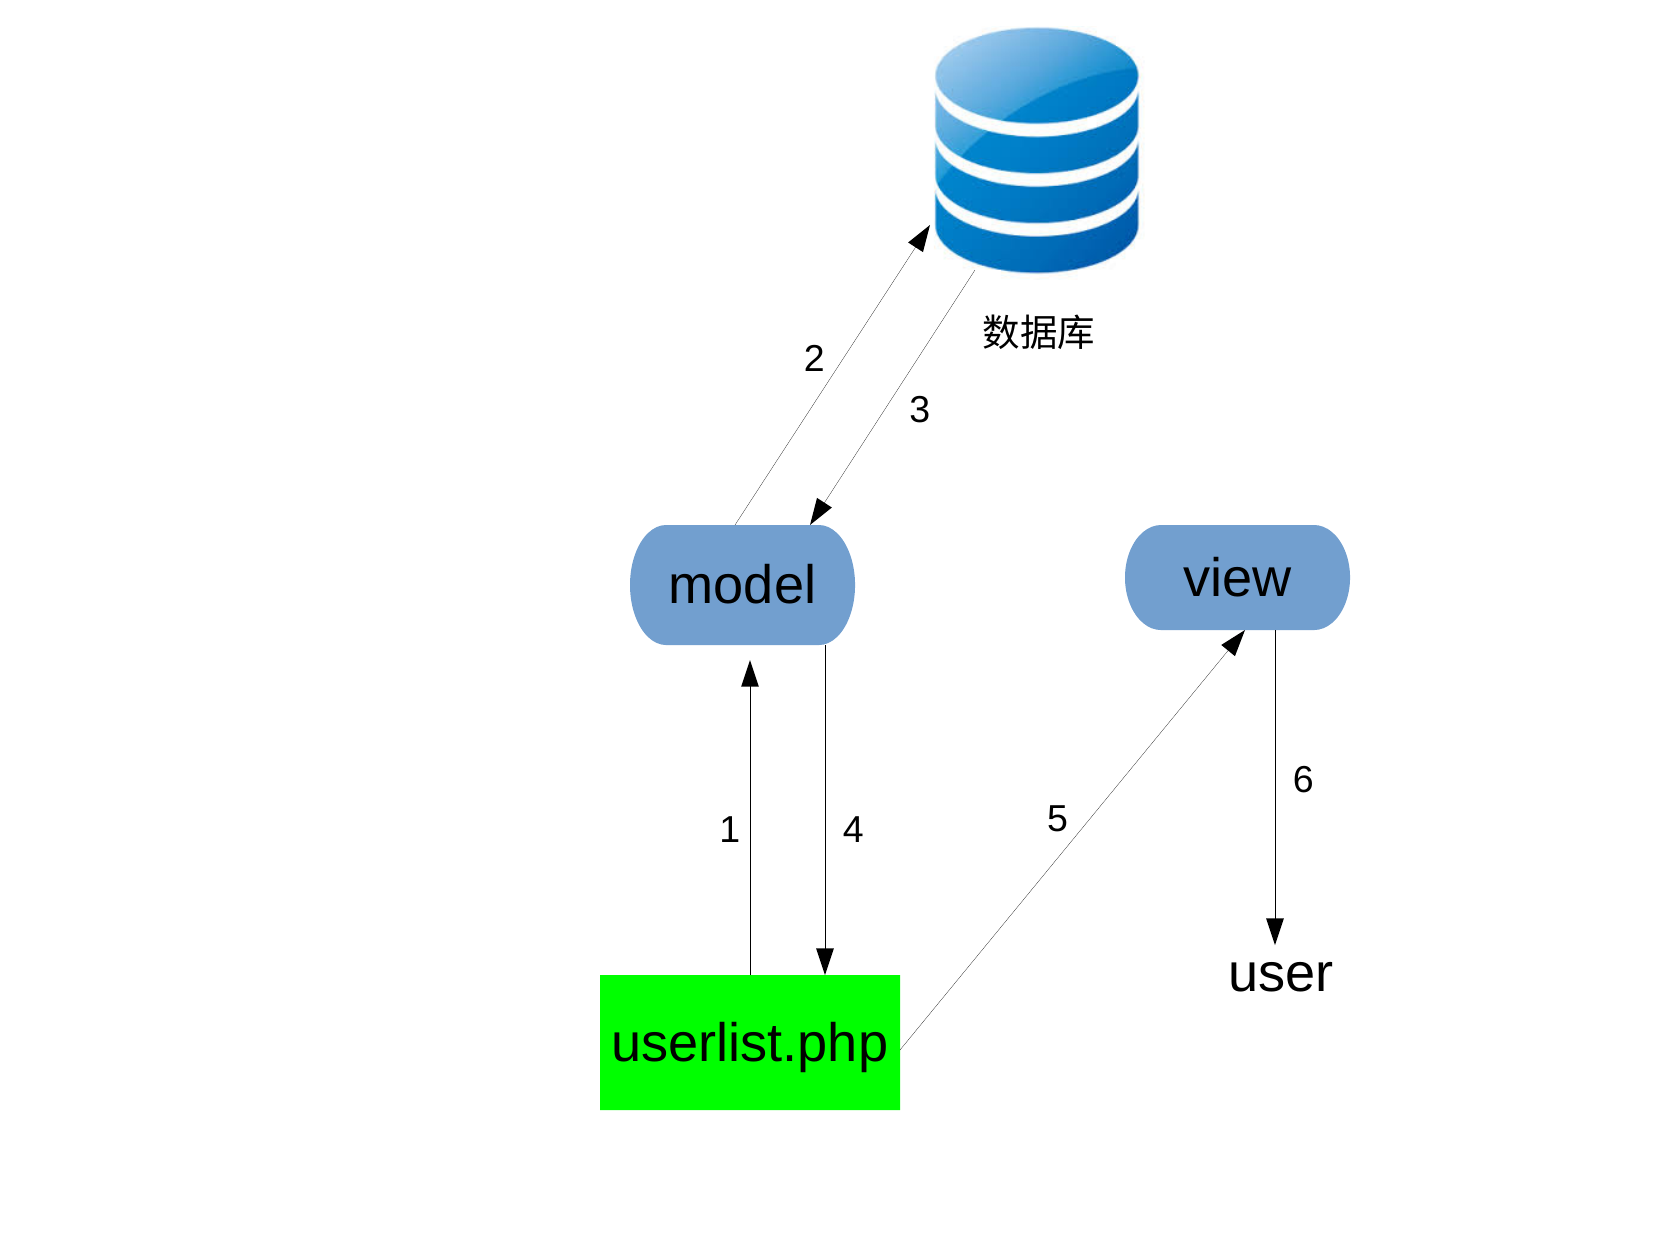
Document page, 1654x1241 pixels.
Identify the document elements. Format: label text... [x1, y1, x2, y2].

text_box user [1213, 935, 1349, 1011]
text_box view [1125, 525, 1351, 631]
text_box 1 [704, 801, 750, 859]
text_box model [630, 525, 856, 646]
text_box 6 [1278, 750, 1329, 808]
text_box 3 [894, 380, 946, 438]
picture [915, 26, 1159, 286]
text_box 5 [1032, 789, 1083, 847]
text_box 数据库 [967, 295, 1111, 406]
text_box userlist.php [600, 975, 901, 1111]
text_box 4 [828, 801, 879, 859]
text_box 2 [789, 330, 840, 417]
